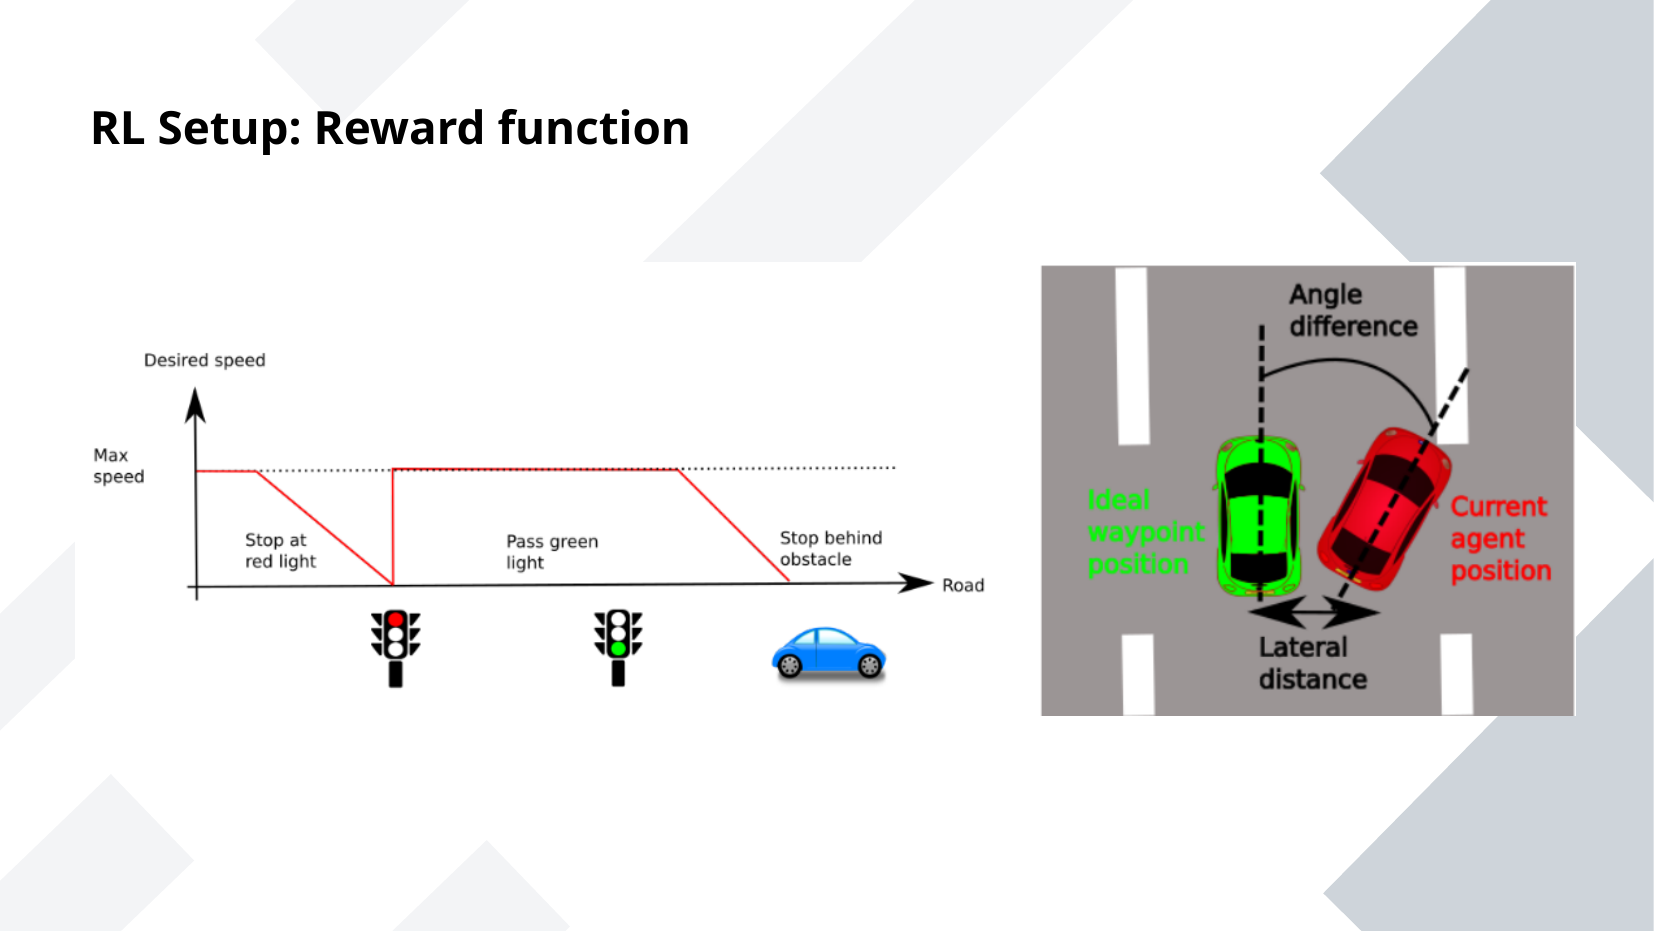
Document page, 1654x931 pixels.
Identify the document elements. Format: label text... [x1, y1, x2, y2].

text_box RL Setup: Reward function [75, 87, 1418, 263]
picture [75, 262, 999, 701]
picture [1038, 262, 1576, 716]
